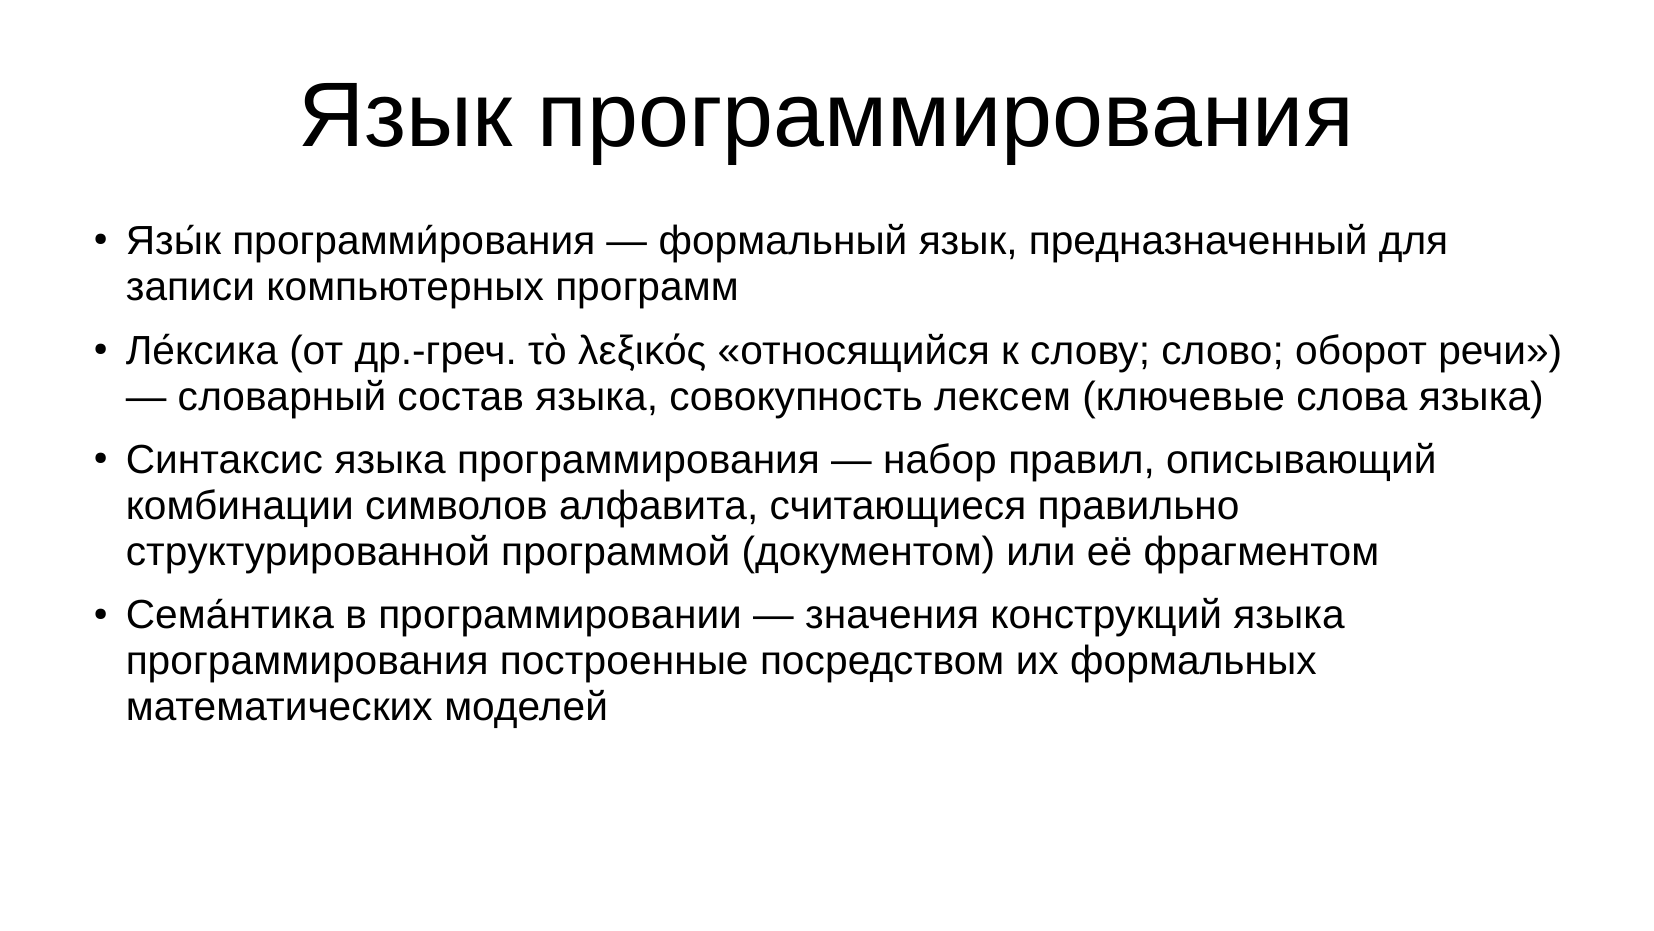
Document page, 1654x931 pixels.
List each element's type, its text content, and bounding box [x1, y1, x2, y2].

list Язы́к программи́рования — формальный язык, предназначенный для записи компьютерных программ Ле́ксика (от др.-греч. τὸ λεξικός «относящийся к слову; слово; оборот речи») — словарный состав языка, совокупность лексем (ключевые слова языка) Синтаксис языка программирования — набор правил, описывающий комбинации символов алфавита, считающиеся правильно структурированной программой (документом) или её фрагментом Сема́нтика в программировании — значения конструкций языка программирования построенные посредством их формальных математических моделей [82, 217, 1571, 758]
title Язык программирования [82, 12, 1571, 217]
